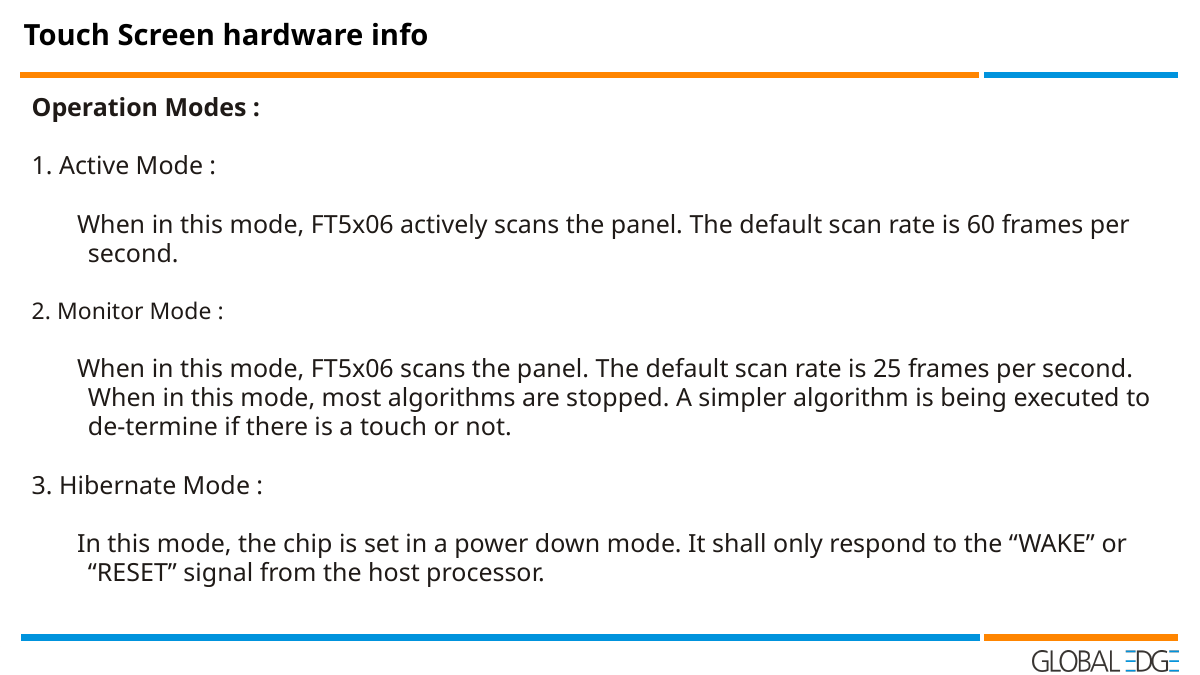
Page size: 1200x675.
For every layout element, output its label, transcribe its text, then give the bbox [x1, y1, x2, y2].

title Touch Screen hardware info [12, 9, 1087, 62]
list Operation Modes : 1. Active Mode : When in this mode, FT5x06 actively scans the panel. The default scan rate is 60 frames per second. 2. Monitor Mode : When in this mode, FT5x06 scans the panel. The default scan rate is 25 frames per second. When in this mode, most algorithms are stopped. A simpler algorithm is being executed to de-termine if there is a touch or not. 3. Hibernate Mode : In this mode, the chip is set in a power down mode. It shall only respond to the “WAKE” or “RESET” signal from the host processor. [20, 87, 1178, 627]
picture [1032, 650, 1179, 672]
